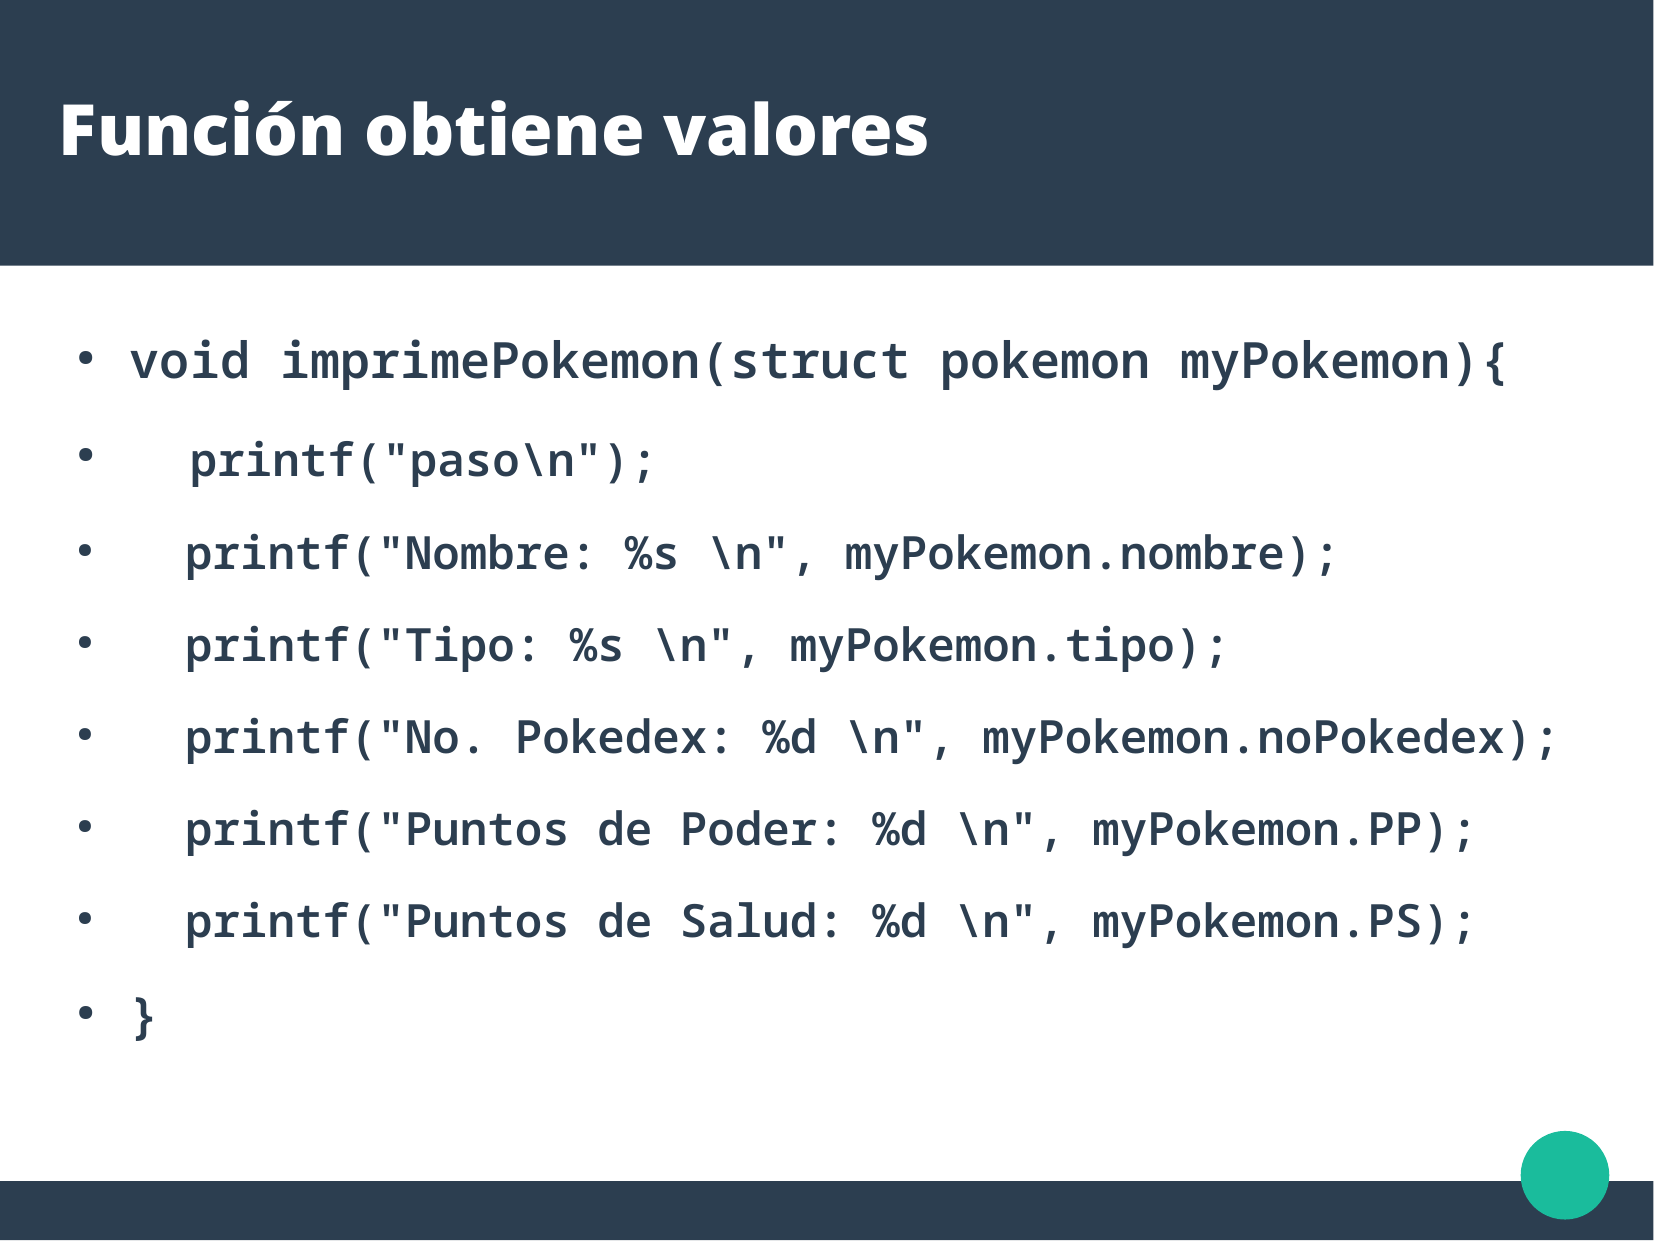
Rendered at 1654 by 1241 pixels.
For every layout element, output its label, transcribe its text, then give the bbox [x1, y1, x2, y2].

title Función obtiene valores [59, 49, 1595, 207]
list void imprimePokemon(struct pokemon myPokemon){ printf("paso\n"); printf("Nombre: %s \n", myPokemon.nombre); printf("Tipo: %s \n", myPokemon.tipo); printf("No. Pokedex: %d \n", myPokemon.noPokedex); printf("Puntos de Poder: %d \n", myPokemon.PP); printf("Puntos de Salud: %d \n", myPokemon.PS); } [59, 324, 1595, 1152]
